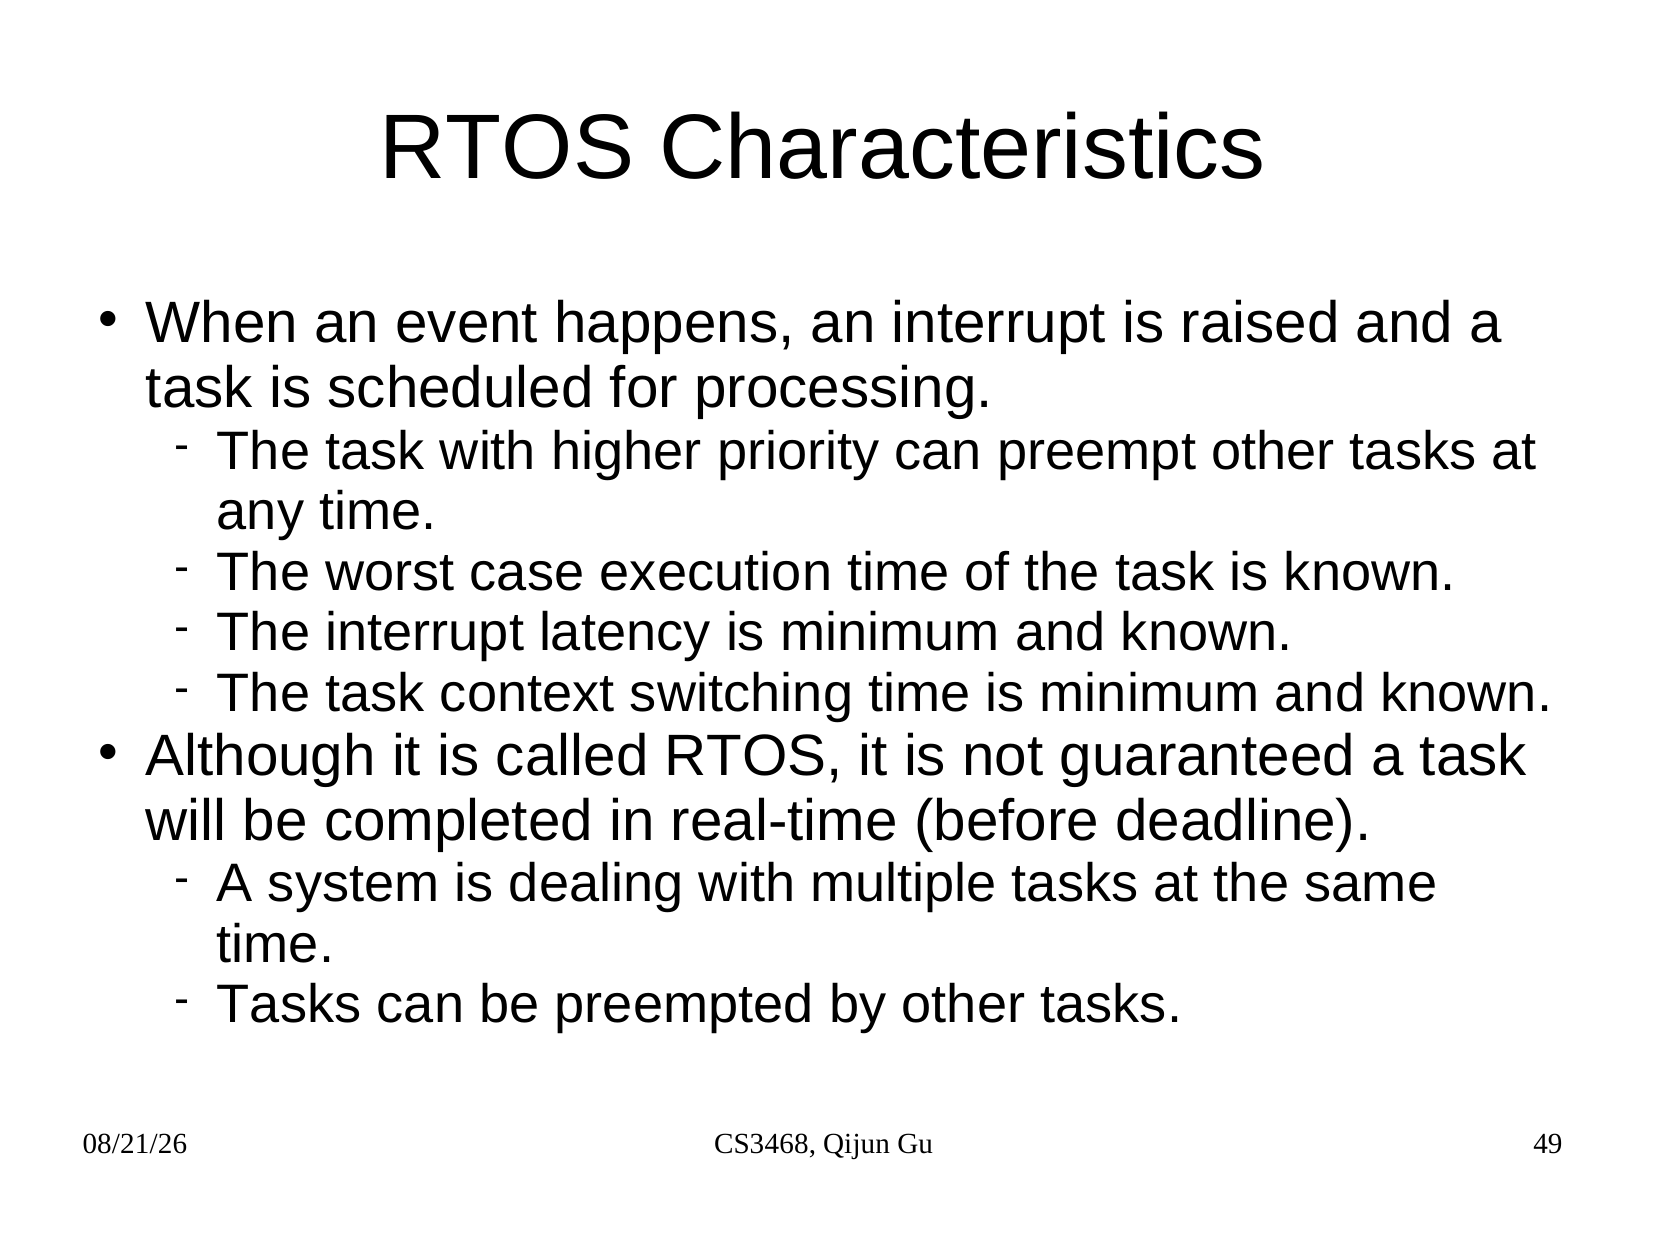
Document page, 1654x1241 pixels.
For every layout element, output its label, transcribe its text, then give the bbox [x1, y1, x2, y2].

title RTOS Characteristics [82, 56, 1565, 243]
list When an event happens, an interrupt is raised and a task is scheduled for processing. The task with higher priority can preempt other tasks at any time. The worst case execution time of the task is known. The interrupt latency is minimum and known. The task context switching time is minimum and known. Although it is called RTOS, it is not guaranteed a task will be completed in real-time (before deadline). A system is dealing with multiple tasks at the same time. Tasks can be preempted by other tasks. [82, 290, 1565, 1089]
